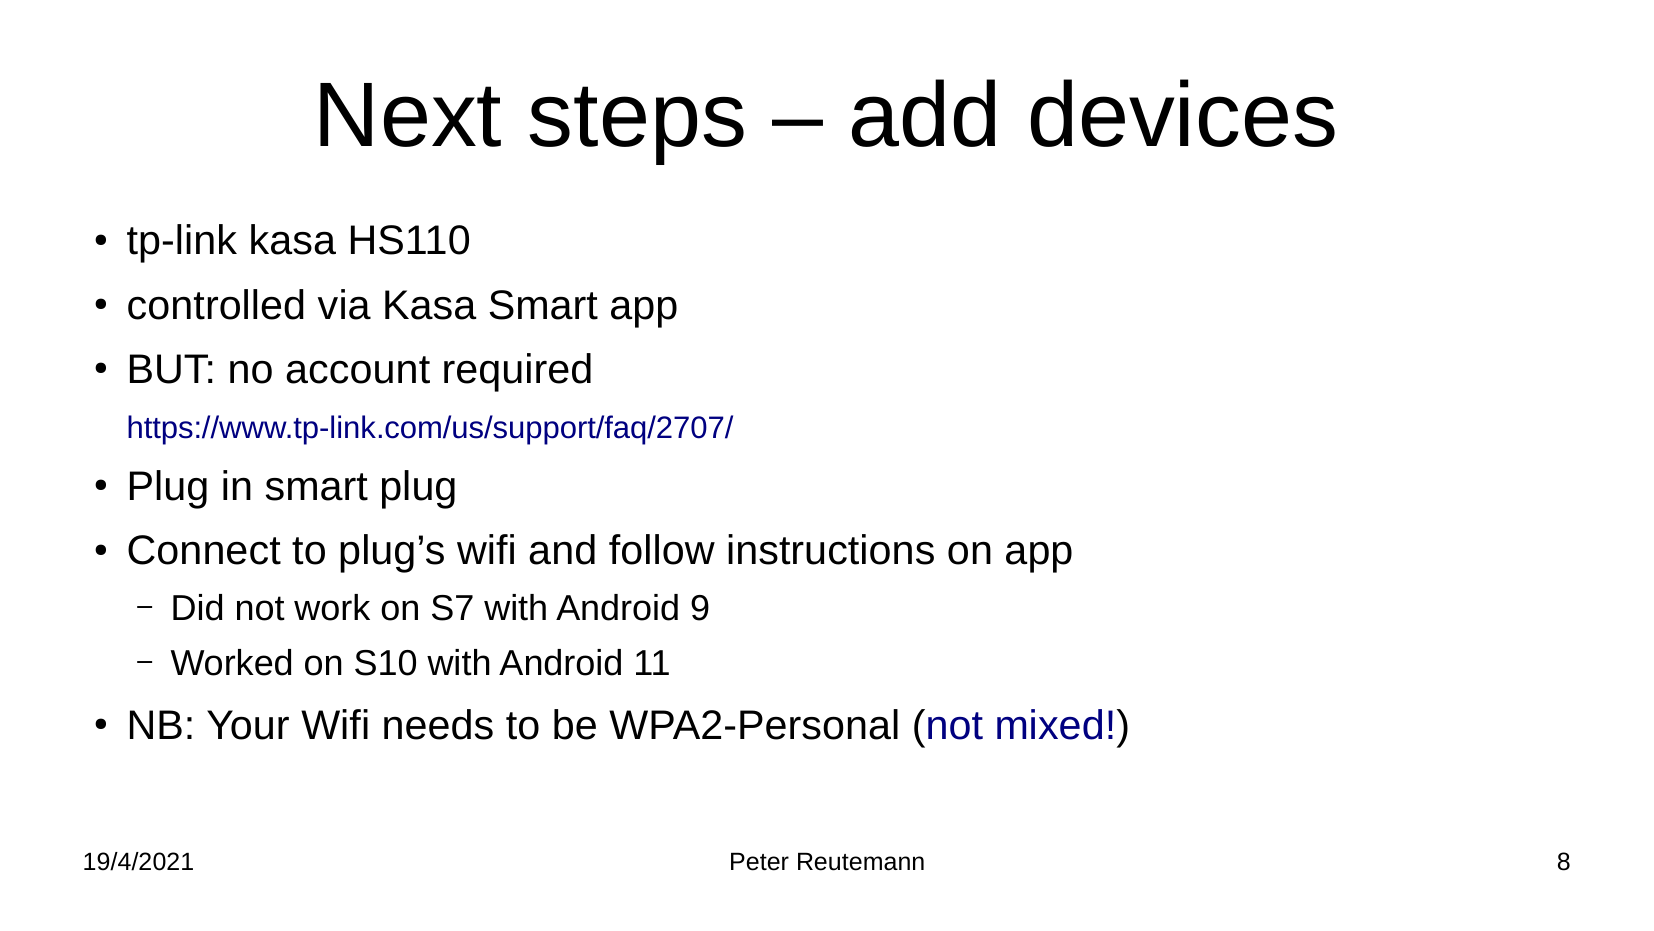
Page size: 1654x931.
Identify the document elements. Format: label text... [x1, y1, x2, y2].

title Next steps – add devices [82, 37, 1571, 193]
list tp-link kasa HS110 controlled via Kasa Smart app BUT: no account required https://www.tp-link.com/us/support/faq/2707/ Plug in smart plug Connect to plug’s wifi and follow instructions on app Did not work on S7 with Android 9 Worked on S10 with Android 11 NB: Your Wifi needs to be WPA2-Personal (not mixed!) [82, 217, 1571, 758]
